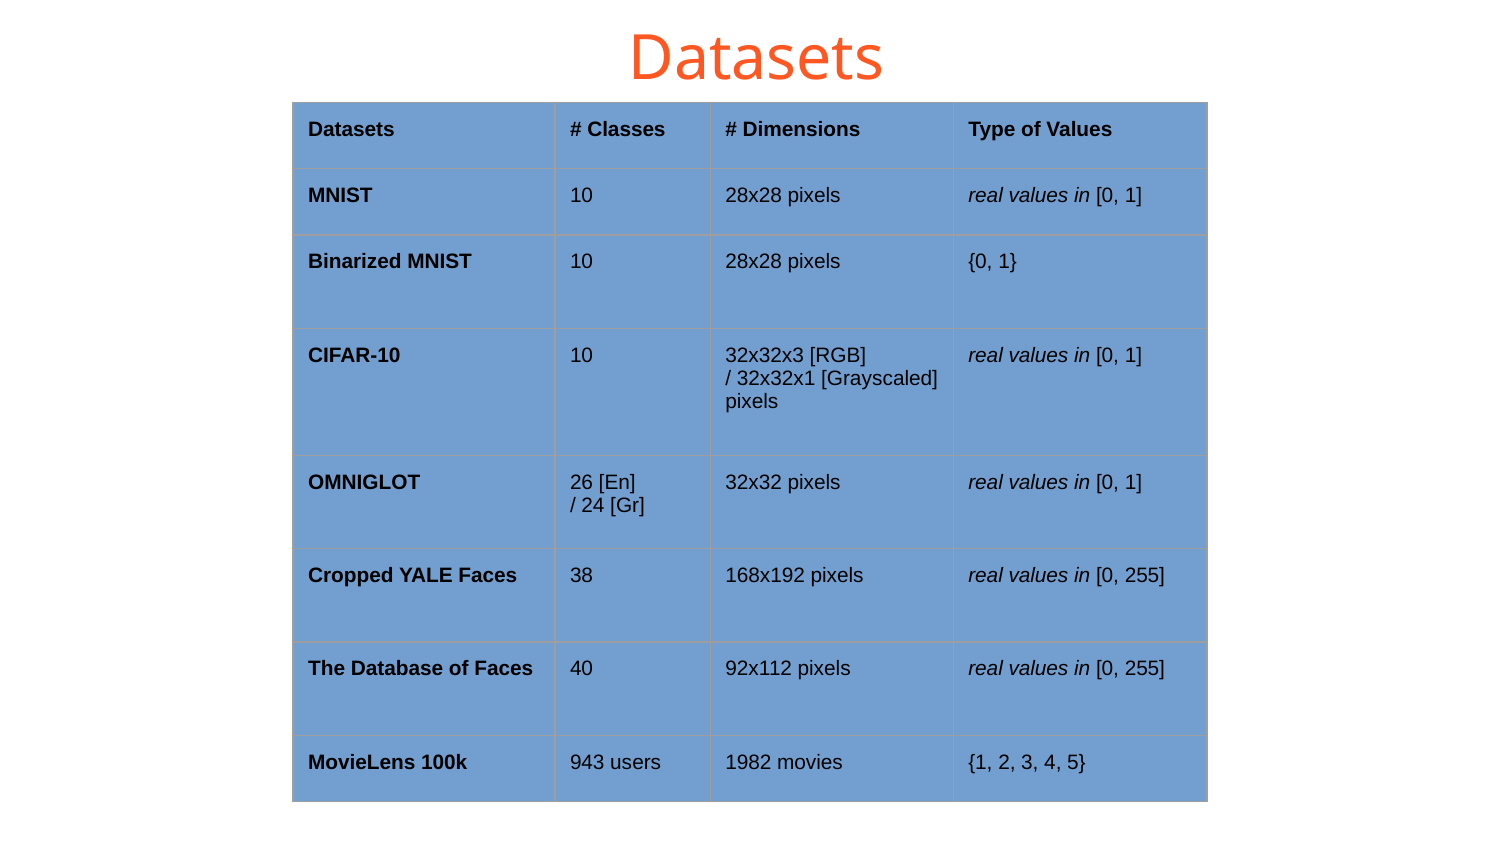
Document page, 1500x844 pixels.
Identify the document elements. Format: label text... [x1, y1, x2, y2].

table_cell real values in [0, 255] [954, 643, 1206, 735]
table_cell MNIST [294, 169, 554, 234]
table_cell 168x192 pixels [711, 549, 953, 641]
table_header Type of Values [954, 103, 1206, 168]
table_cell MovieLens 100k [294, 736, 554, 801]
table_cell 10 [556, 169, 710, 234]
table_cell 943 users [556, 736, 710, 801]
table_header # Dimensions [711, 103, 953, 168]
table_cell 40 [556, 643, 710, 735]
table_cell real values in [0, 1] [954, 329, 1206, 455]
table_cell 38 [556, 549, 710, 641]
table_cell real values in [0, 1] [954, 456, 1206, 548]
table_cell Binarized MNIST [294, 236, 554, 328]
table_cell real values in [0, 1] [954, 169, 1206, 234]
table_cell 28x28 pixels [711, 169, 953, 234]
table_cell {1, 2, 3, 4, 5} [954, 736, 1206, 801]
title Datasets [126, 2, 1388, 90]
table_cell OMNIGLOT [294, 456, 554, 548]
table_cell 26 [En] / 24 [Gr] [556, 456, 710, 548]
table_cell 10 [556, 236, 710, 328]
table_header Datasets [294, 103, 554, 168]
table_cell 10 [556, 329, 710, 455]
table_header # Classes [556, 103, 710, 168]
table_cell 32x32x3 [RGB] / 32x32x1 [Grayscaled] pixels [711, 329, 953, 455]
table_cell Cropped YALE Faces [294, 549, 554, 641]
table_cell 32x32 pixels [711, 456, 953, 548]
table_cell 1982 movies [711, 736, 953, 801]
table_cell real values in [0, 255] [954, 549, 1206, 641]
table_cell 92x112 pixels [711, 643, 953, 735]
table_cell CIFAR-10 [294, 329, 554, 455]
table_cell {0, 1} [954, 236, 1206, 328]
table_cell 28x28 pixels [711, 236, 953, 328]
table_cell The Database of Faces [294, 643, 554, 735]
